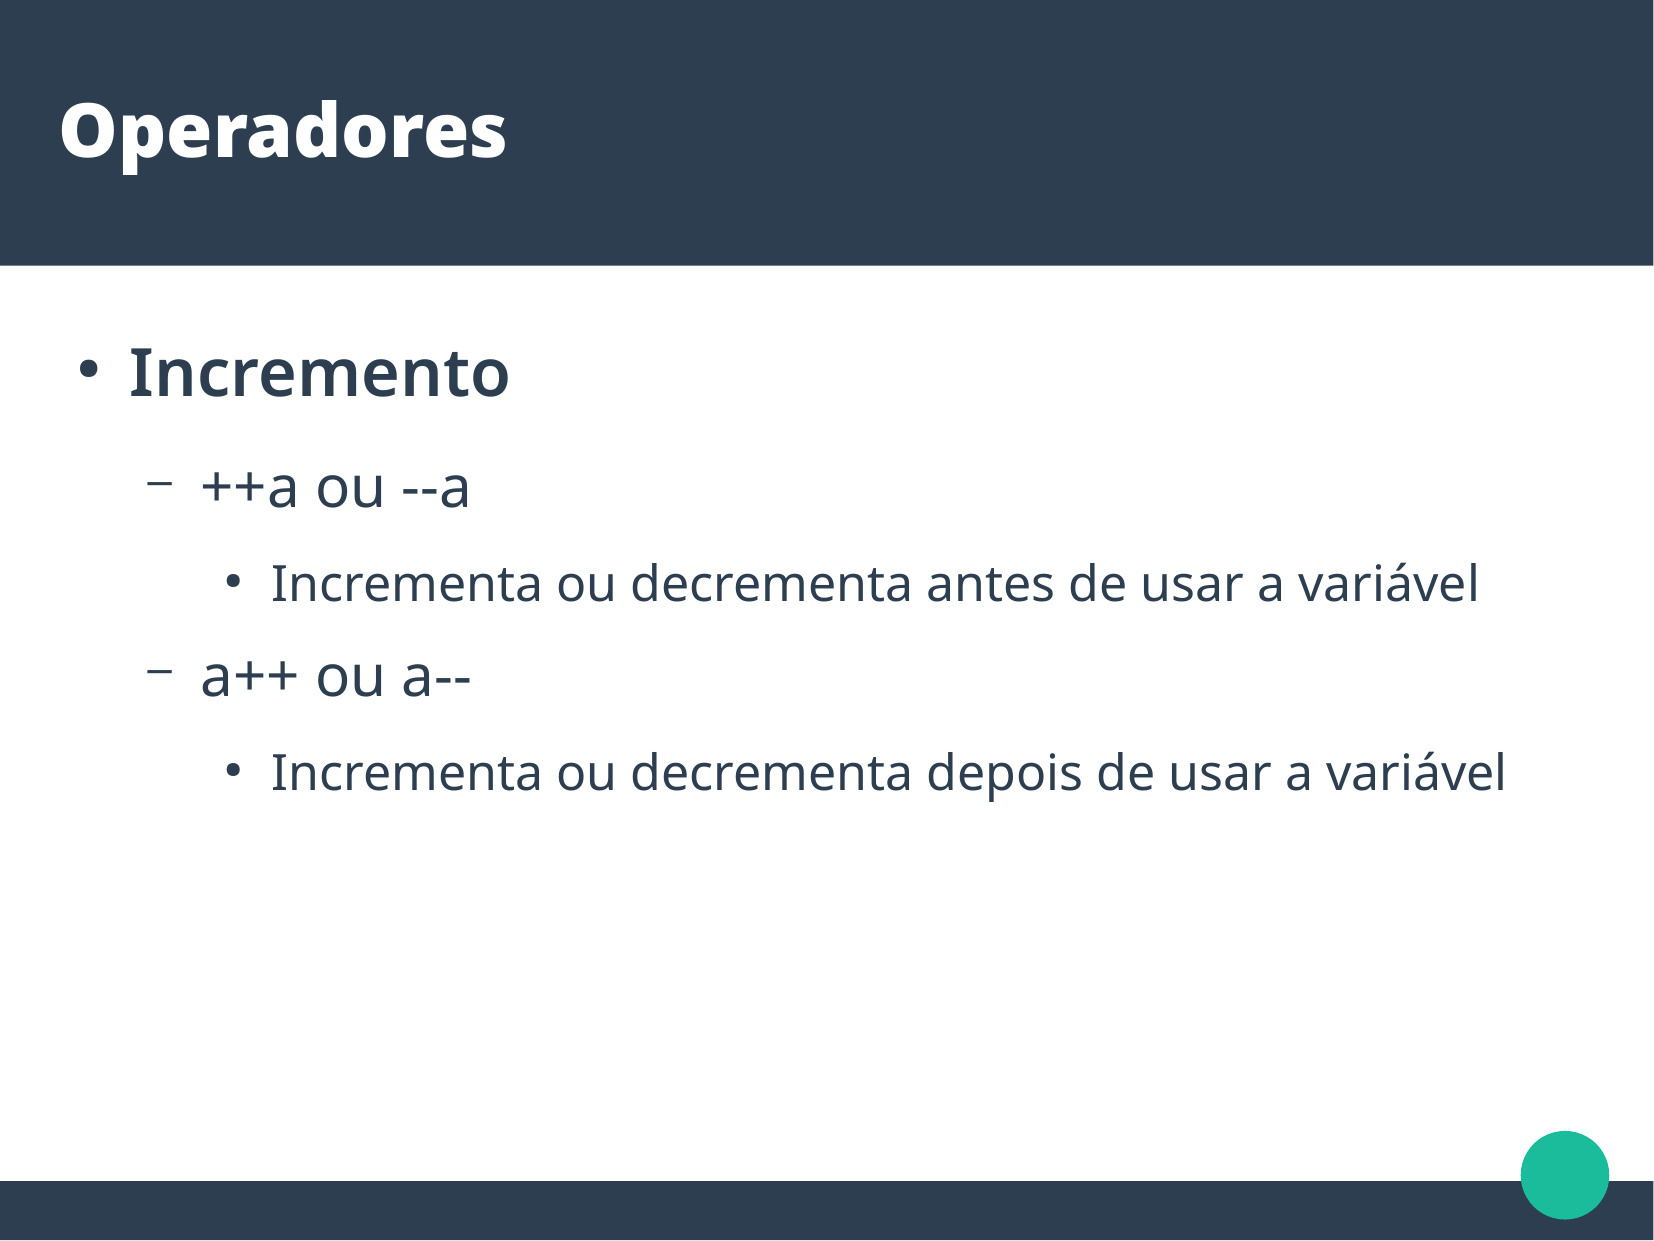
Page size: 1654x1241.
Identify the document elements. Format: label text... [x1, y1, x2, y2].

list Incremento ++a ou --a Incrementa ou decrementa antes de usar a variável a++ ou a-- Incrementa ou decrementa depois de usar a variável [59, 324, 1595, 1152]
title Operadores [59, 49, 1595, 207]
